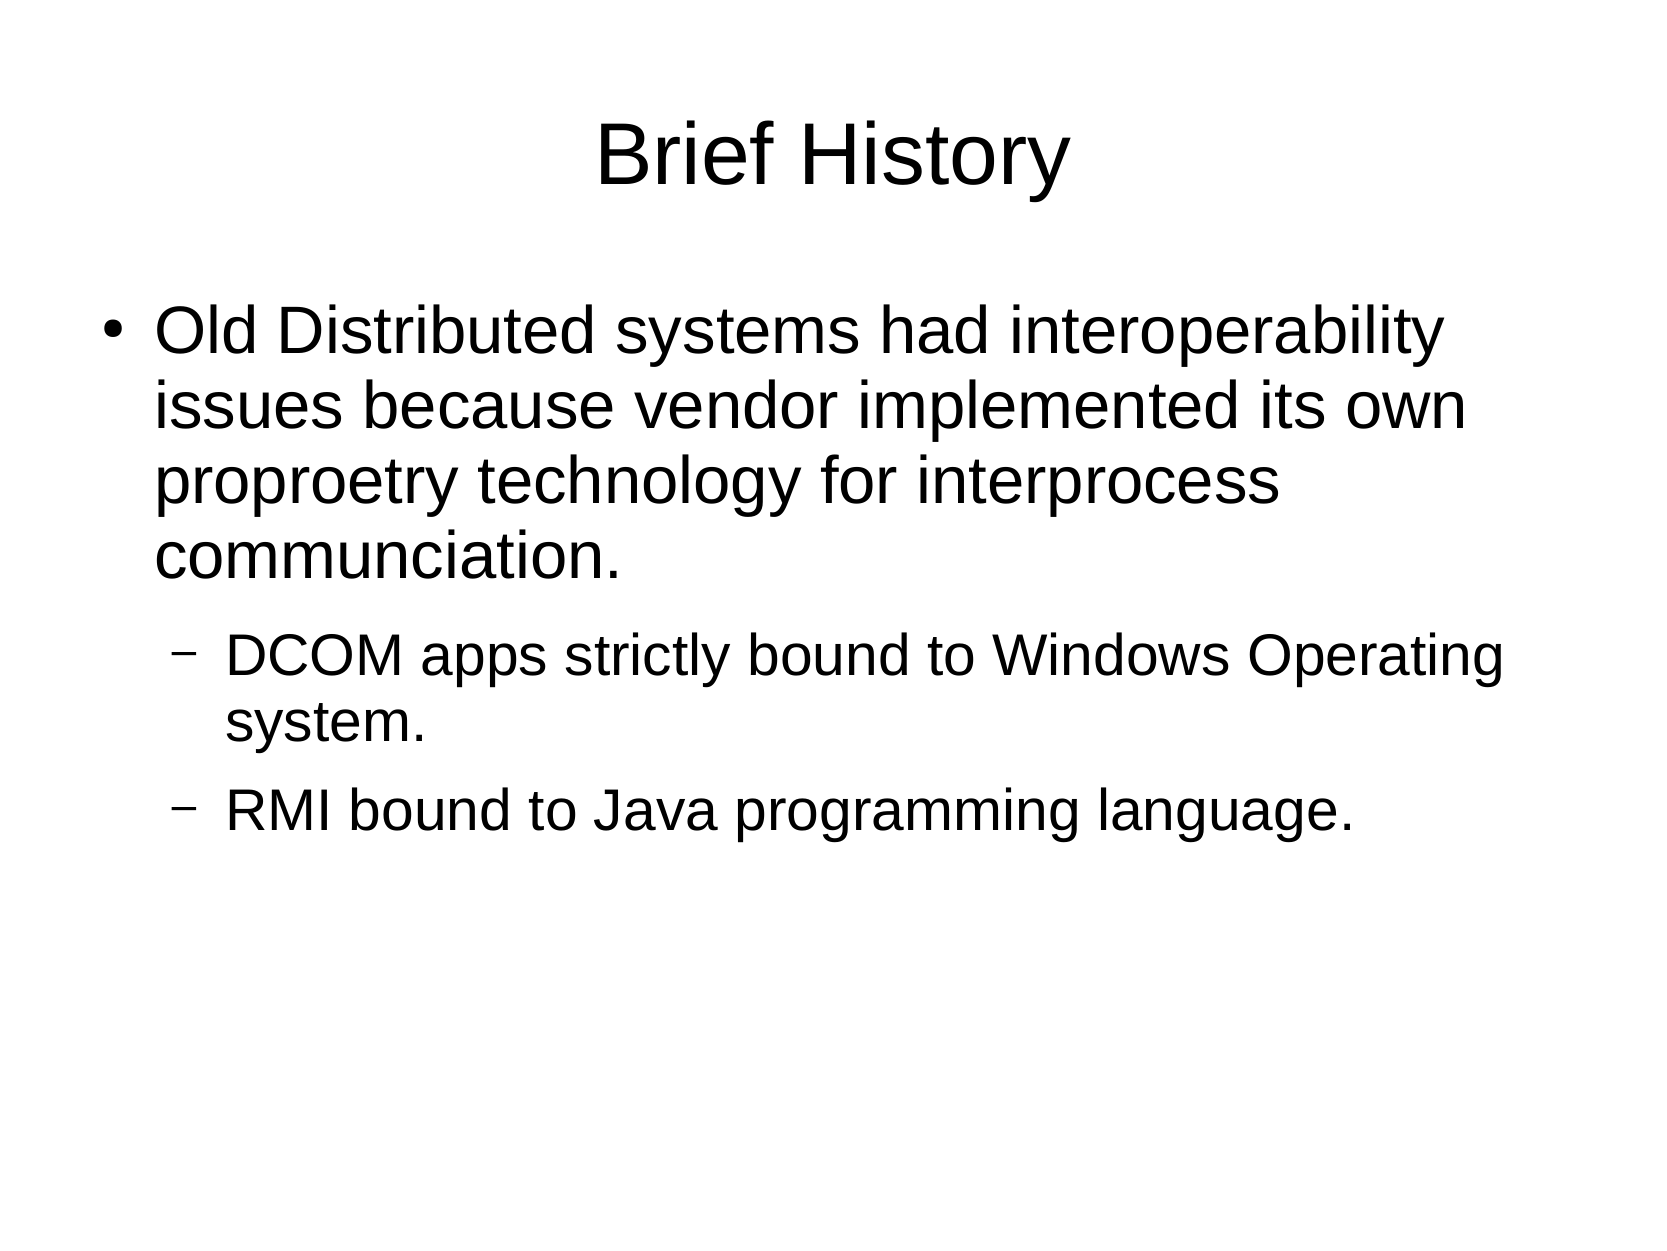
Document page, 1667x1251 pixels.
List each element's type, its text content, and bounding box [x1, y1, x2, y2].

list Old Distributed systems had interoperability issues because vendor implemented its own proproetry technology for interprocess communciation. DCOM apps strictly bound to Windows Operating system. RMI bound to Java programming language. [83, 292, 1584, 1018]
title Brief History [83, 49, 1584, 259]
